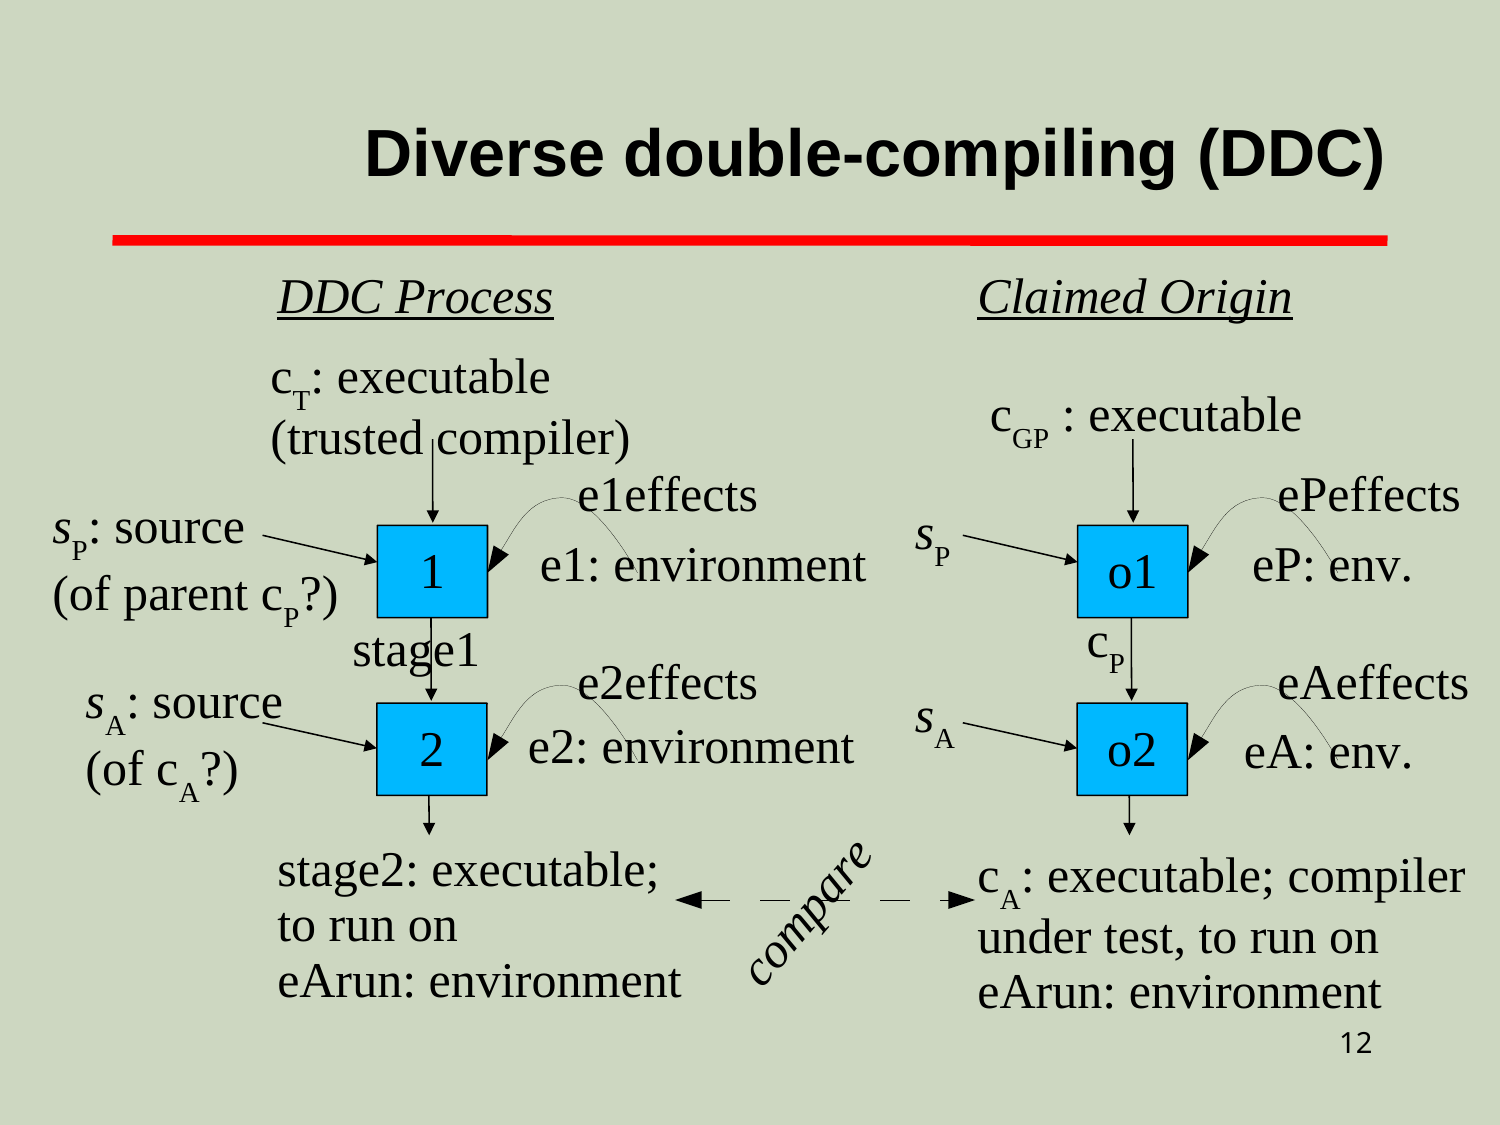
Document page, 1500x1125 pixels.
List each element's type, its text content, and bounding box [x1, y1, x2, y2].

text_box sA [900, 675, 971, 757]
text_box o2 [1077, 703, 1188, 796]
text_box Claimed Origin [962, 262, 1308, 333]
text_box cA: executable; compiler under test, to run on eArun: environment [962, 835, 1481, 1027]
text_box sP [900, 492, 966, 574]
text_box ePeffects [1262, 460, 1476, 531]
text_box eAeffects [1262, 647, 1484, 718]
text_box eP: env. [1237, 529, 1429, 600]
text_box cP [1071, 600, 1163, 682]
text_box sP: source (of parent cP?) [37, 486, 354, 635]
text_box 2 [376, 703, 487, 796]
text_box 1 [377, 525, 488, 615]
text_box DDC Process [262, 262, 569, 333]
text_box e1: environment [525, 529, 882, 600]
text_box stage1 [337, 615, 496, 686]
text_box e2: environment [513, 712, 870, 783]
text_box e1effects [562, 460, 773, 529]
text_box cGP : executable [975, 374, 1351, 456]
text_box stage2: executable; to run on eArun: environment [262, 835, 697, 1016]
text_box sA: source (of cA?) [70, 661, 299, 810]
text_box o1 [1077, 525, 1188, 618]
text_box e2effects [562, 647, 773, 712]
text_box cT: executable (trusted compiler) [255, 336, 713, 487]
title Diverse double-compiling (DDC) [112, 117, 1388, 192]
text_box compare [714, 811, 900, 1013]
text_box eA: env. [1229, 717, 1429, 788]
